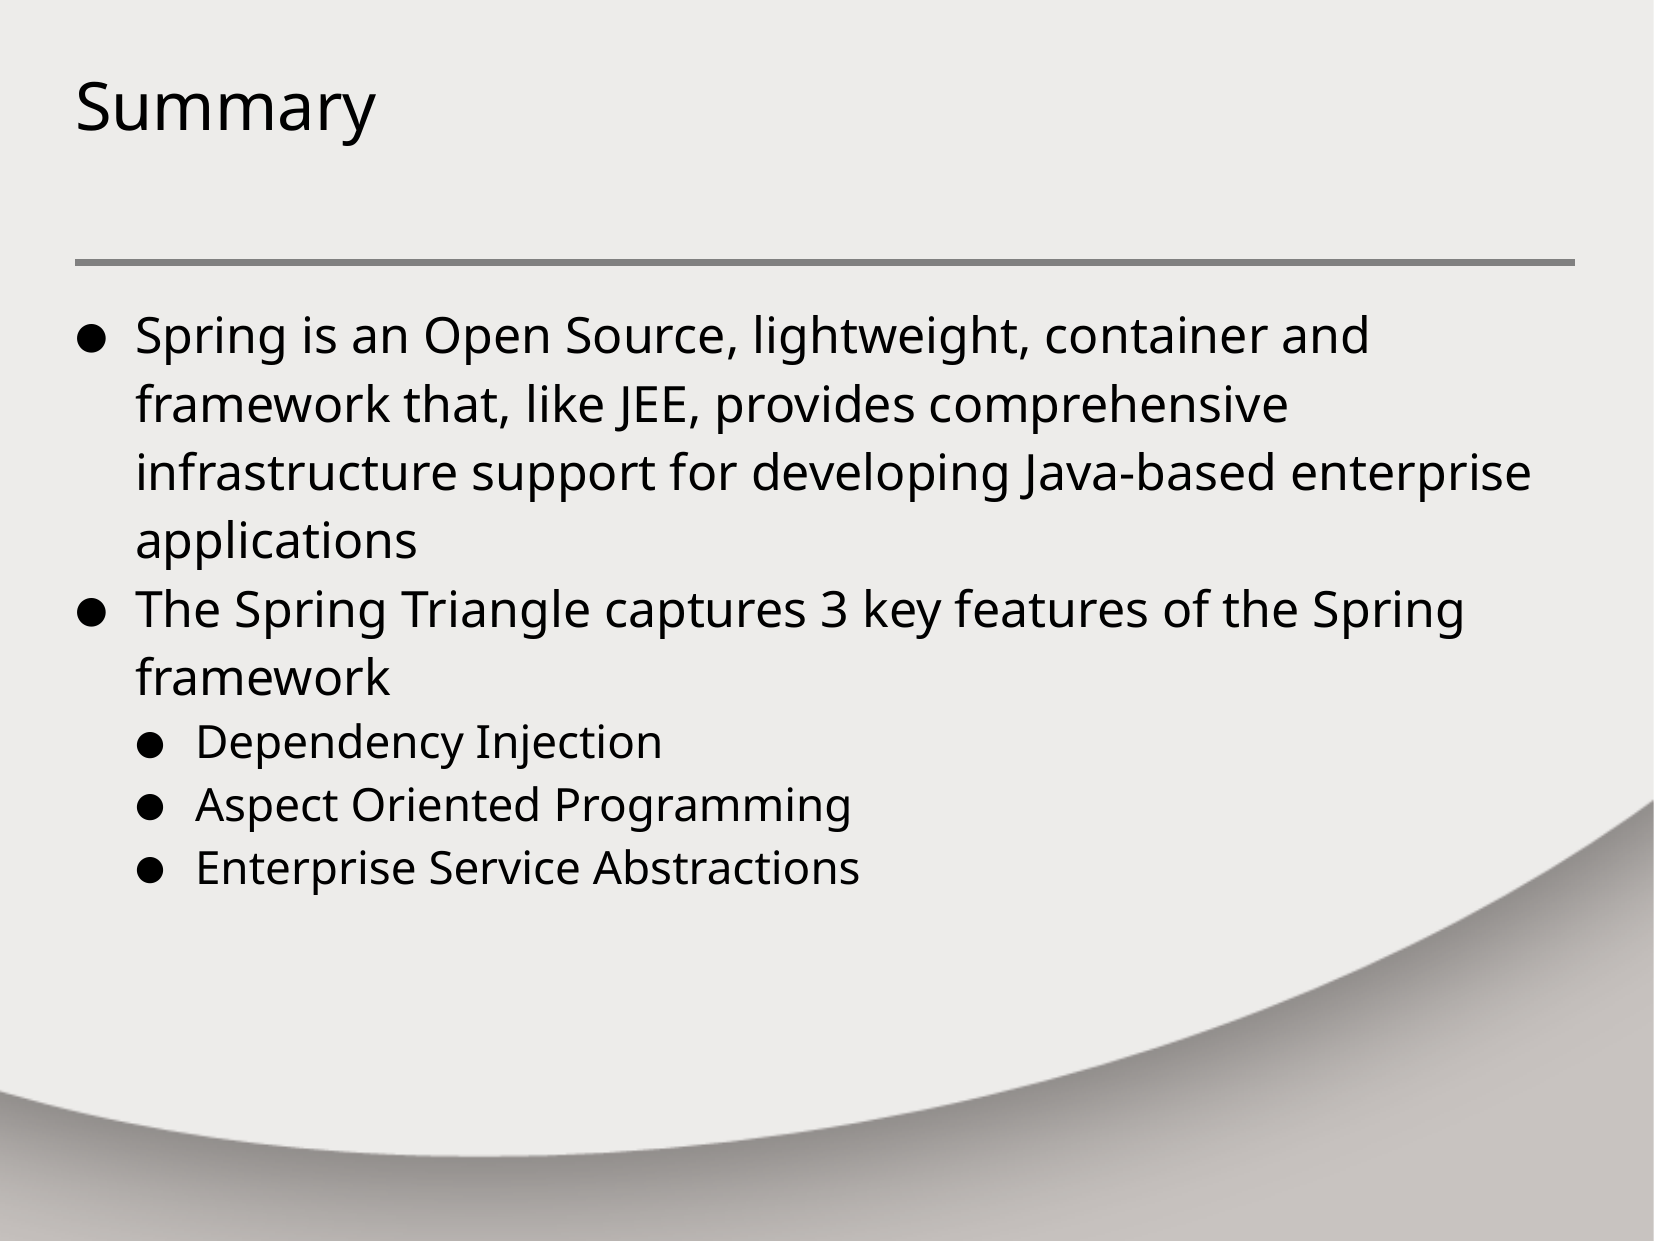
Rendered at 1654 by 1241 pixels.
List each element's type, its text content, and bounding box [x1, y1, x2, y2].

title Summary [75, 75, 1576, 226]
picture [0, 0, 1654, 1241]
list Spring is an Open Source, lightweight, container and framework that, like JEE, provides comprehensive infrastructure support for developing Java-based enterprise applications The Spring Triangle captures 3 key features of the Spring framework Dependency Injection Aspect Oriented Programming Enterprise Service Abstractions [75, 300, 1576, 1163]
